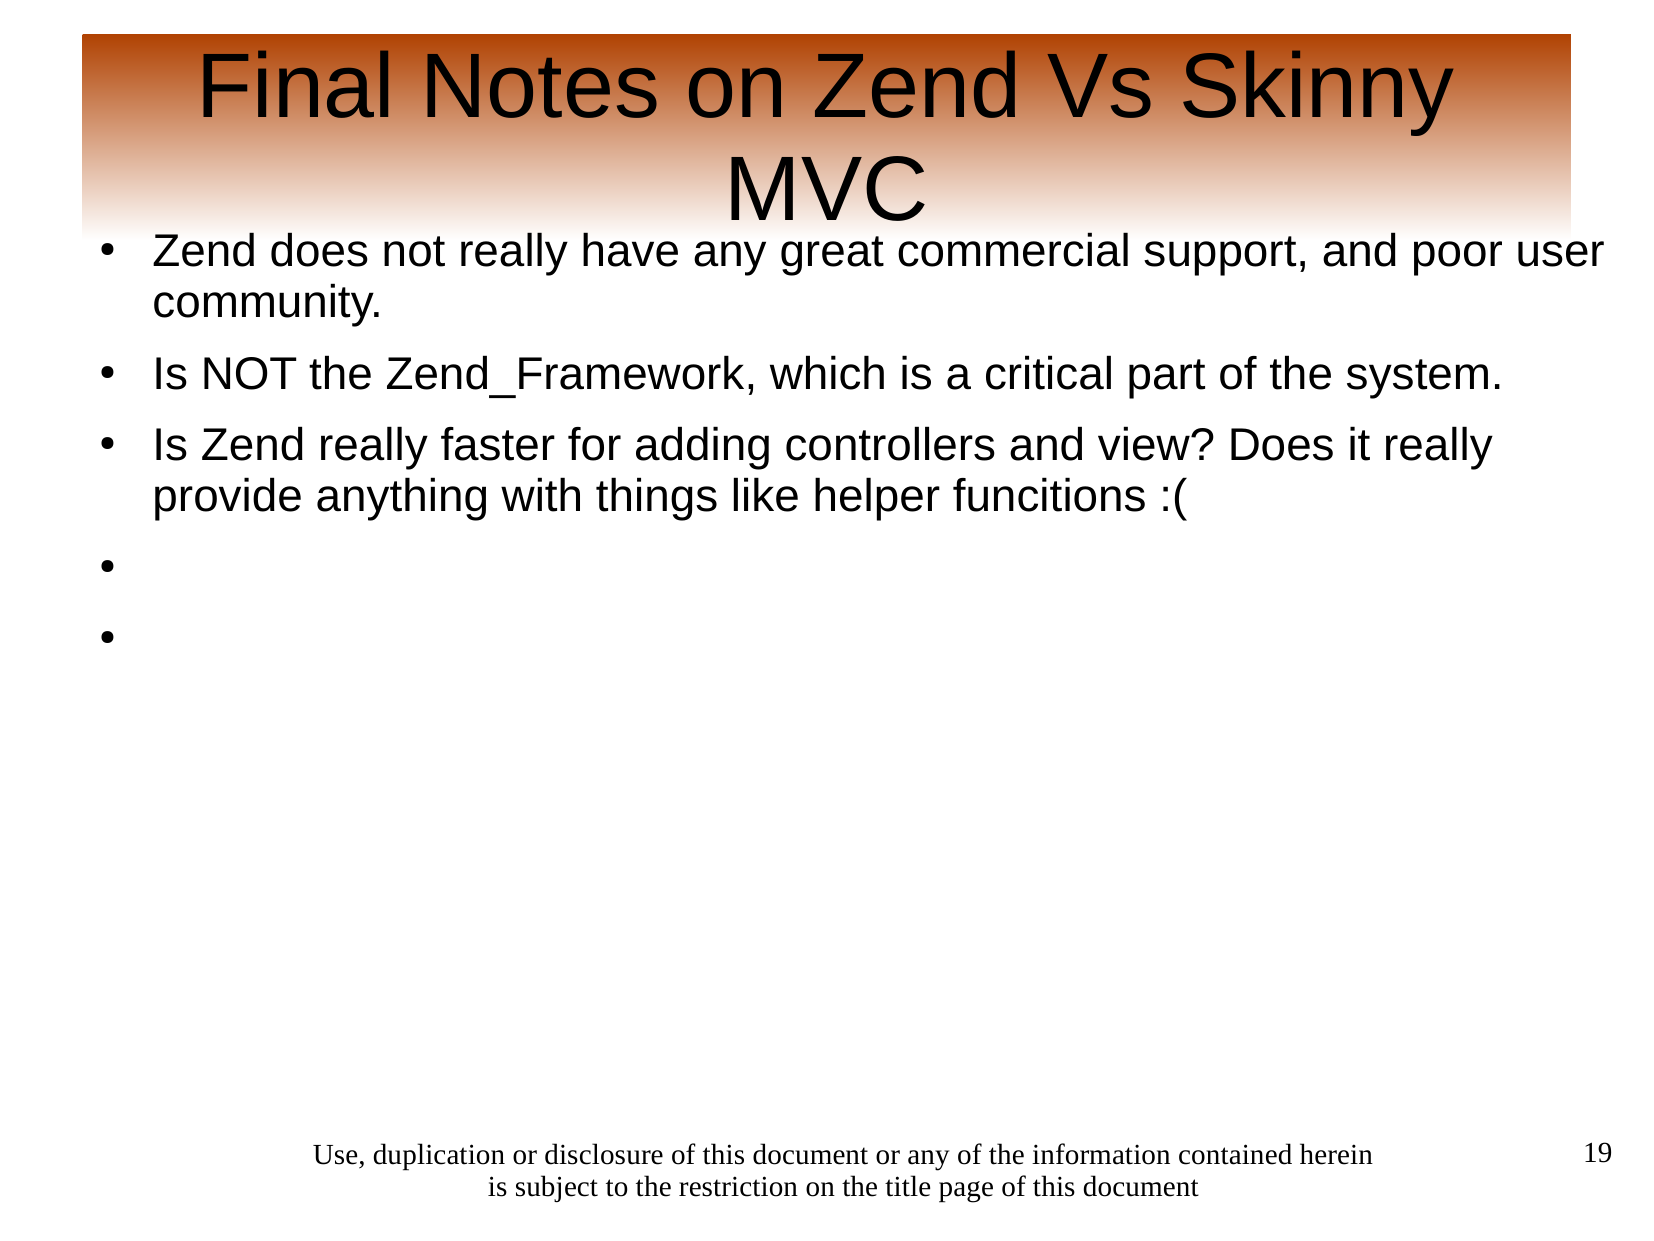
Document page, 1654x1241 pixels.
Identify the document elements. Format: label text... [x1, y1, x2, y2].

title Final Notes on Zend Vs Skinny MVC [82, 34, 1571, 225]
list Zend does not really have any great commercial support, and poor user community. Is NOT the Zend_Framework, which is a critical part of the system. Is Zend really faster for adding controllers and view? Does it really provide anything with things like helper funcitions :( [75, 225, 1613, 1000]
